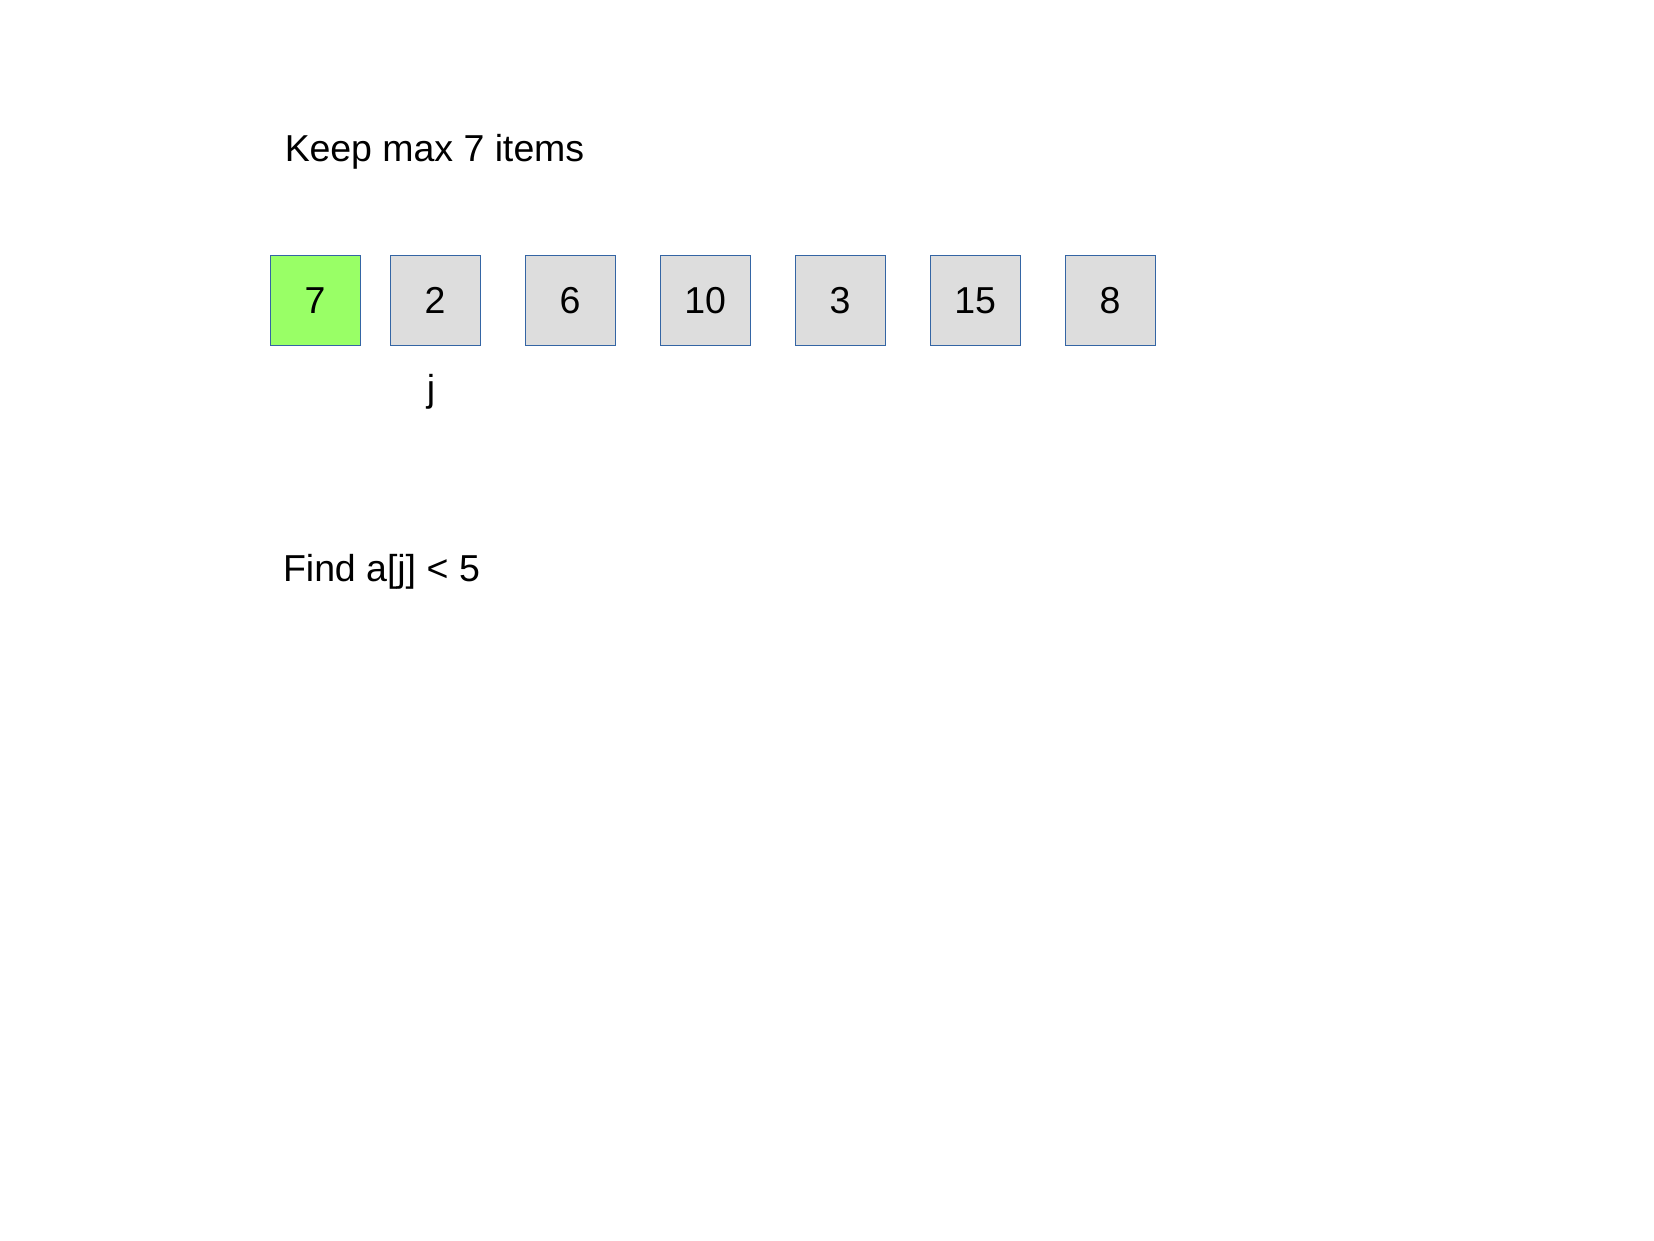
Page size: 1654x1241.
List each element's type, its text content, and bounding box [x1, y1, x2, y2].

text_box 2 [390, 255, 481, 346]
text_box j [412, 360, 451, 417]
text_box 10 [660, 255, 751, 346]
text_box 3 [795, 255, 886, 346]
text_box Keep max 7 items [270, 120, 600, 177]
text_box Find a[j] < 5 [268, 540, 496, 597]
text_box 7 [270, 255, 361, 346]
text_box 6 [525, 255, 616, 346]
text_box 8 [1065, 255, 1156, 346]
text_box 15 [930, 255, 1021, 346]
